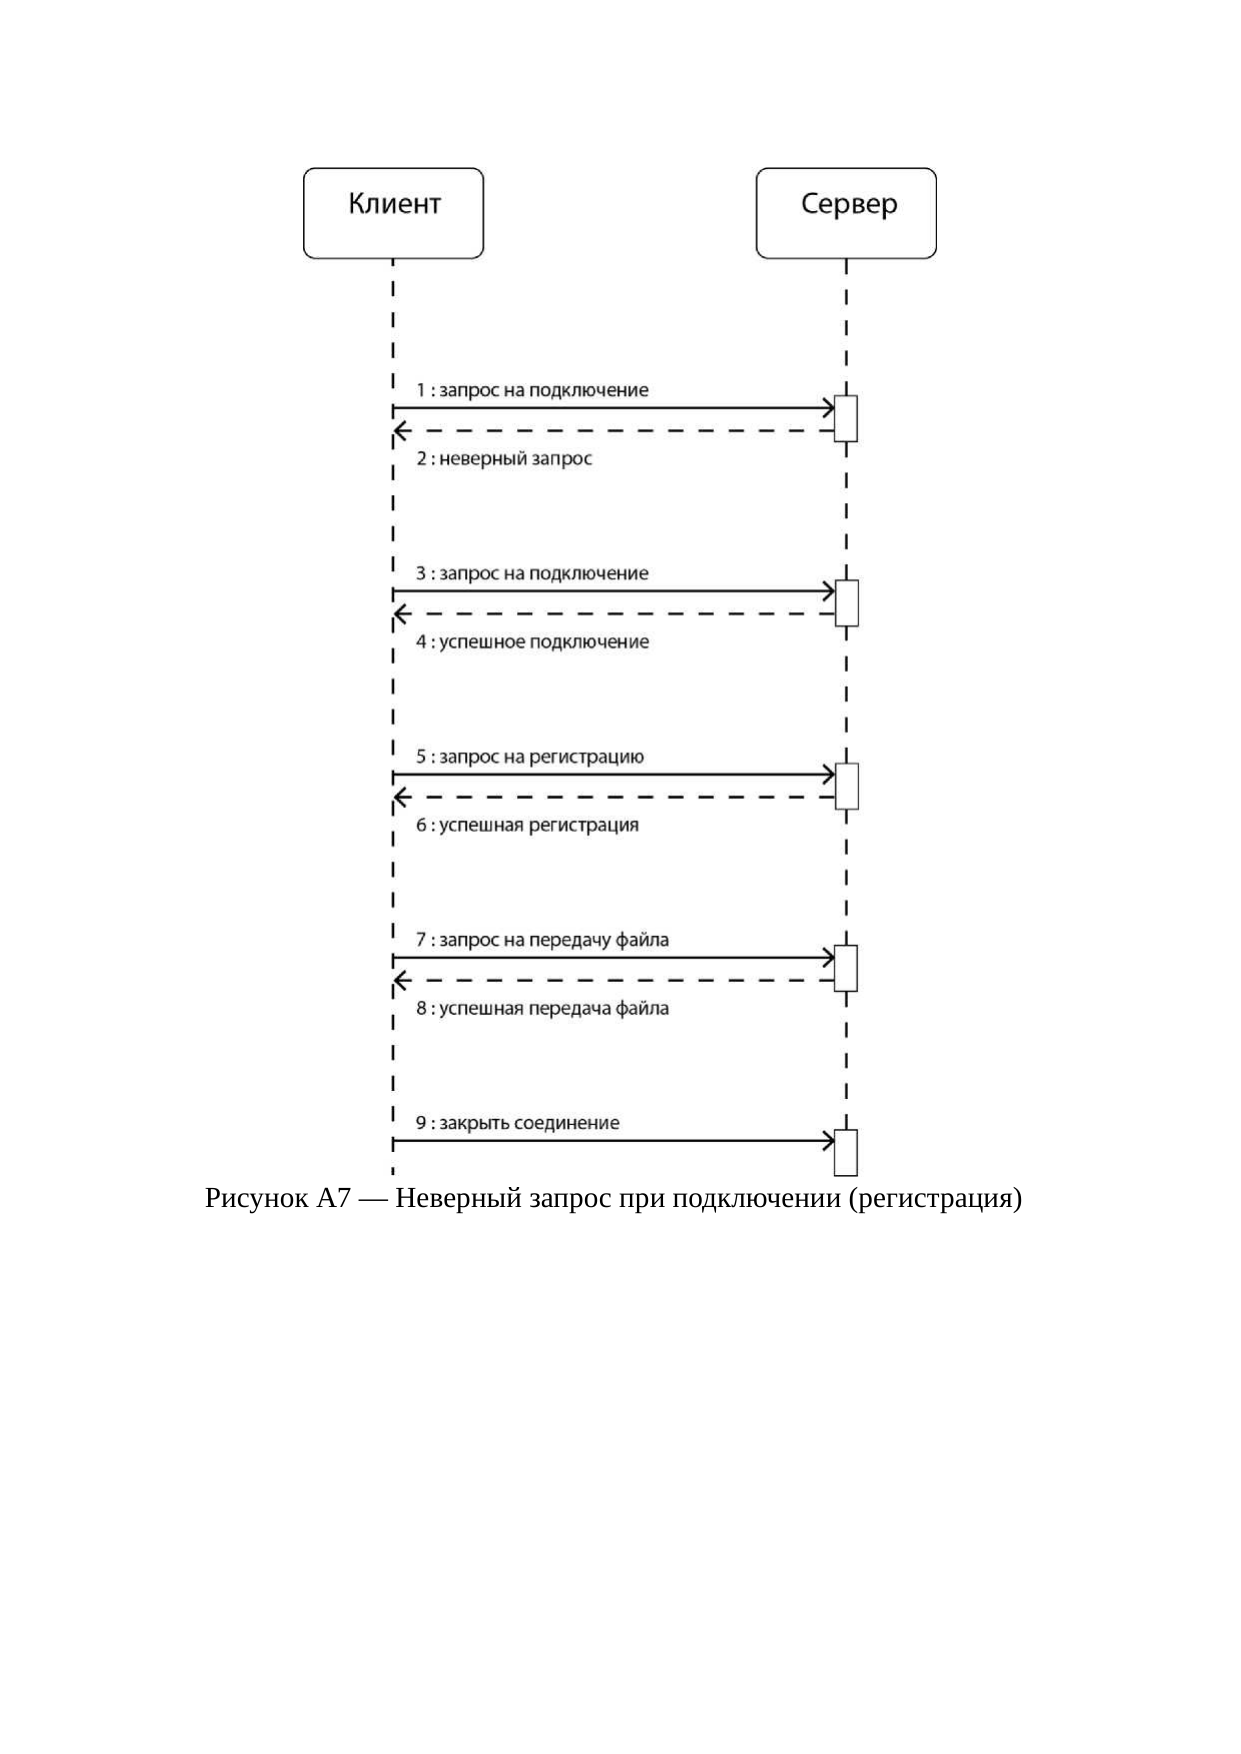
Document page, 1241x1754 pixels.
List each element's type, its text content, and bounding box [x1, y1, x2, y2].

text_box Рисунок А7 — Неверный запрос при подключении (регистрация) [205, 1178, 1034, 1213]
picture [303, 167, 938, 1178]
